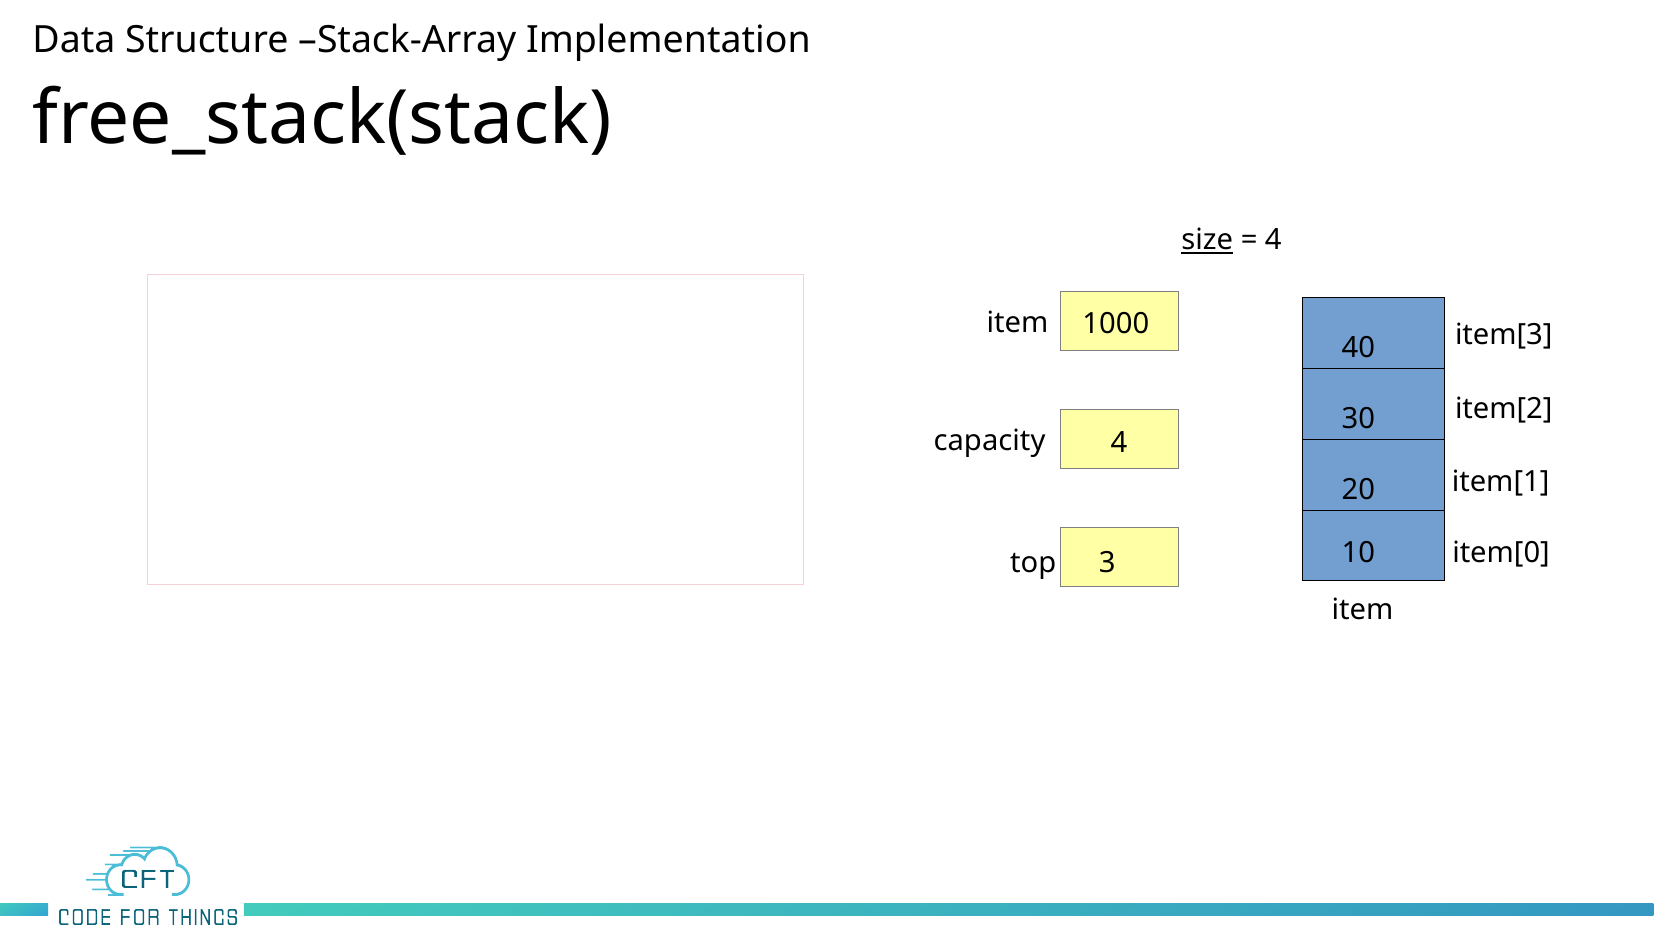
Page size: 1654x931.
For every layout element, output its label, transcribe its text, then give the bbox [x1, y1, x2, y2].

text_box [1060, 409, 1179, 469]
text_box top [995, 533, 1102, 591]
text_box [1060, 527, 1179, 587]
text_box 3 [1084, 533, 1167, 583]
text_box 30 [1326, 389, 1427, 439]
text_box 40 [1326, 318, 1413, 368]
text_box item[3] [1445, 305, 1583, 389]
text_box 20 [1326, 460, 1427, 510]
text_box item[0] [1437, 537, 1580, 608]
text_box 10 [1326, 524, 1427, 574]
text_box capacity [918, 411, 1085, 469]
text_box item[1] [1445, 464, 1580, 537]
title Data Structure –Stack-Array Implementation free_stack(stack) [32, 12, 1536, 166]
text_box 4 [1095, 413, 1155, 463]
text_box [147, 274, 804, 585]
text_box size = 4 [1166, 211, 1362, 268]
text_box item [1316, 581, 1418, 631]
text_box item[2] [1445, 389, 1583, 464]
text_box 1000 [1060, 295, 1179, 353]
picture [59, 846, 237, 925]
text_box item [971, 293, 1073, 343]
text_box [1302, 297, 1445, 581]
text_box [1060, 291, 1179, 295]
